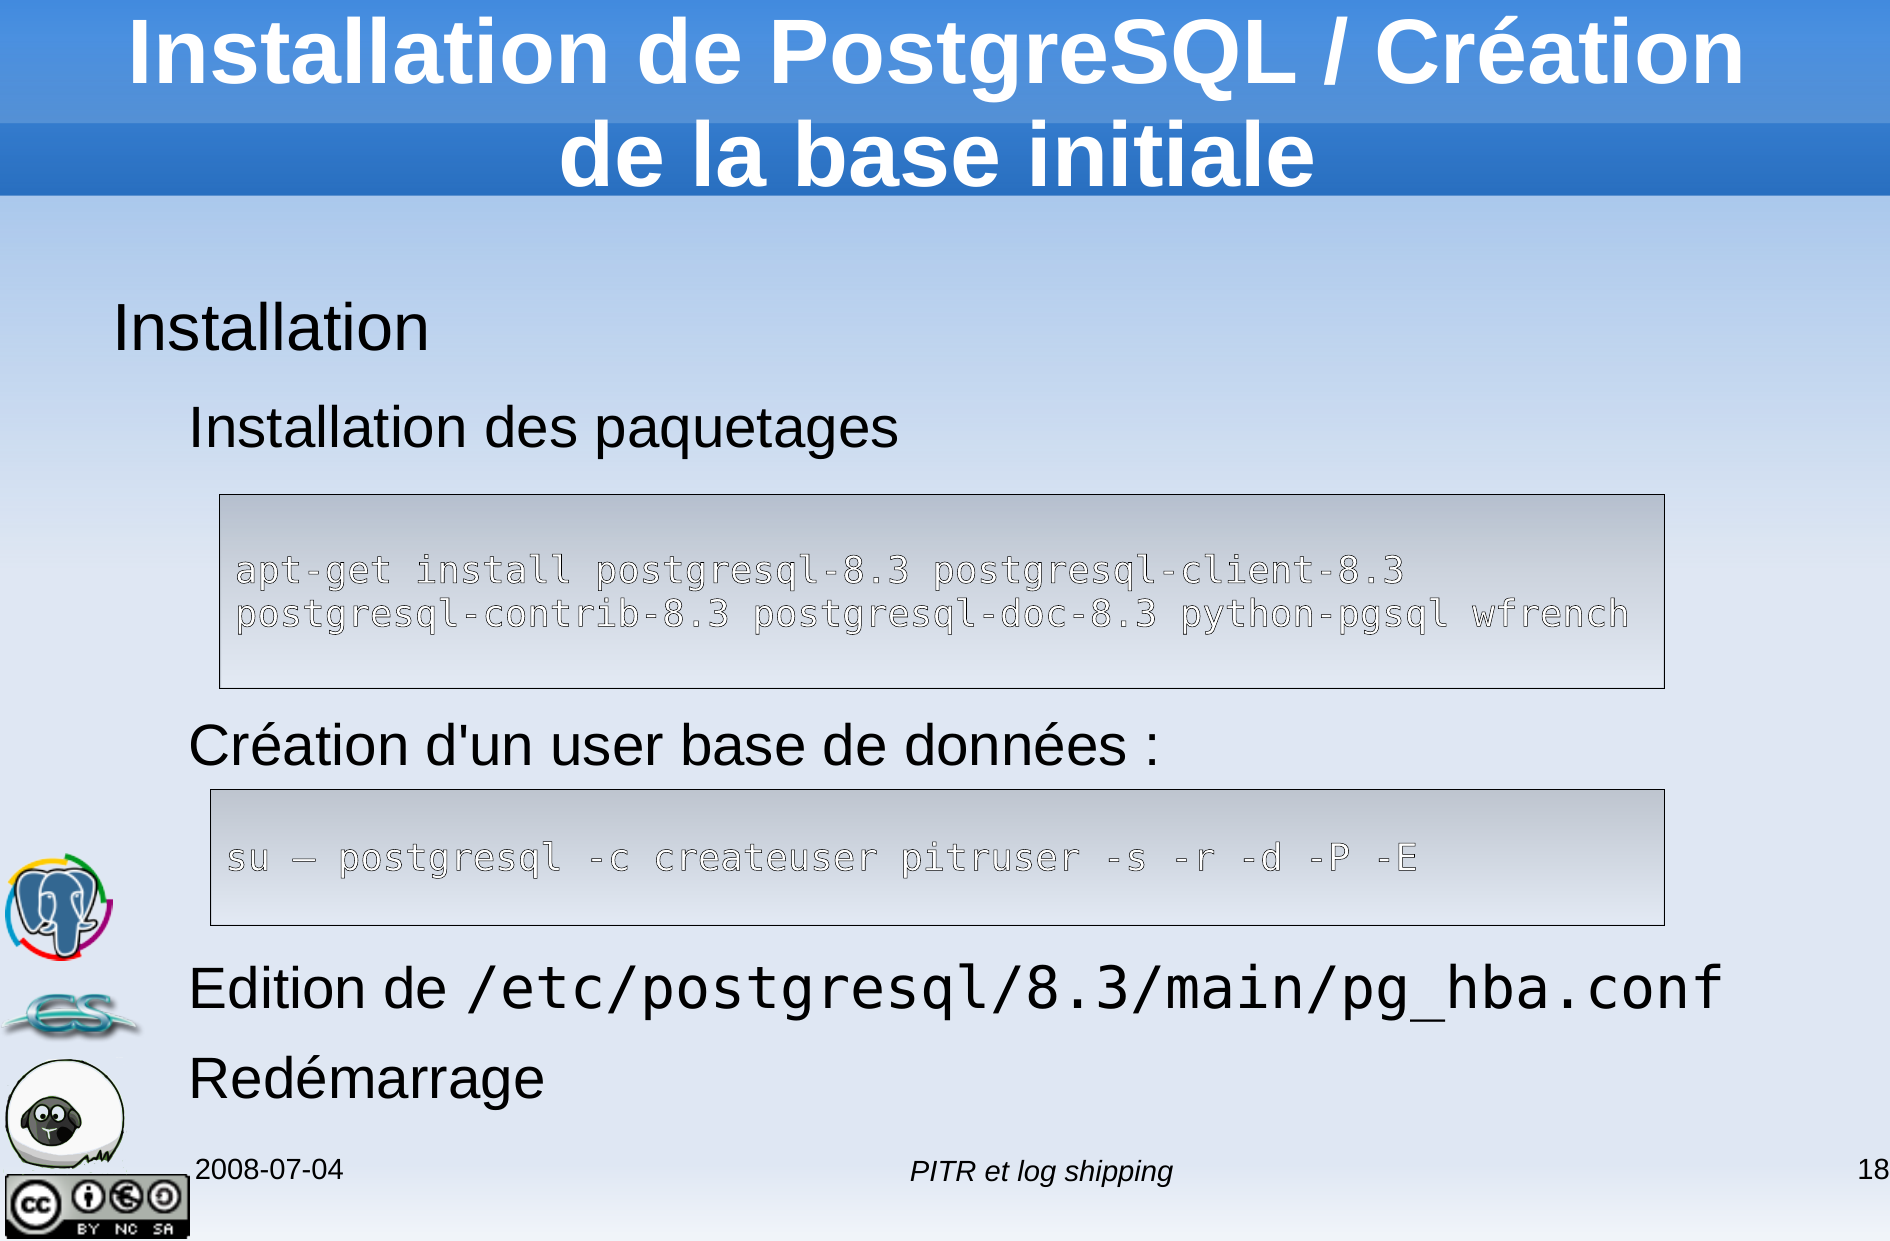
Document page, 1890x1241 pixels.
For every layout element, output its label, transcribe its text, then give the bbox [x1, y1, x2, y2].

text_box su – postgresql -c createuser pitruser -s -r -d -P -E [210, 789, 1665, 926]
list Installation Installation des paquetages Création d'un user base de données : Edition de /etc/postgresql/8.3/main/pg_hba.conf Redémarrage [94, 290, 1796, 1144]
title Installation de PostgreSQL / Création de la base initiale [87, 0, 1789, 222]
text_box apt-get install postgresql-8.3 postgresql-client-8.3 postgresql-contrib-8.3 postgresql-doc-8.3 python-pgsql wfrench [219, 494, 1665, 689]
picture [0, 0, 1890, 1241]
